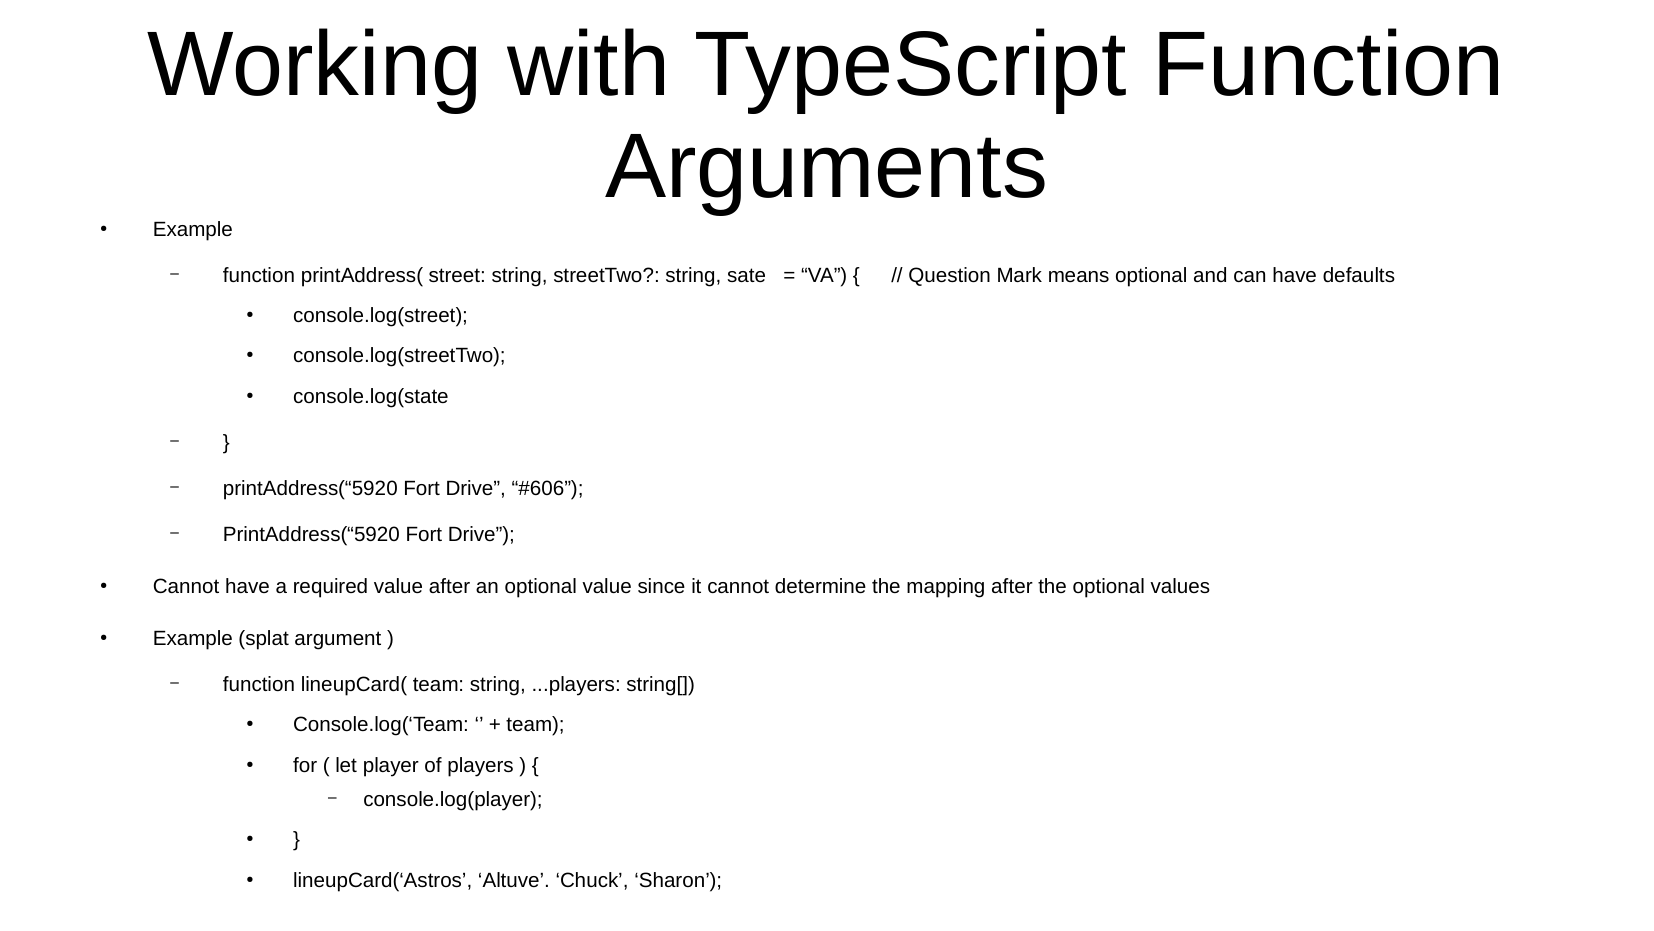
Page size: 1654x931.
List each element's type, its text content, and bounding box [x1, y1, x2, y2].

title Working with TypeScript Function Arguments [82, 12, 1571, 217]
list Example function printAddress( street: string, streetTwo?: string, sate = “VA”) { // Question Mark means optional and can have defaults console.log(street); console.log(streetTwo); console.log(state } printAddress(“5920 Fort Drive”, “#606”); PrintAddress(“5920 Fort Drive”); Cannot have a required value after an optional value since it cannot determine the mapping after the optional values Example (splat argument ) function lineupCard( team: string, ...players: string[]) Console.log(‘Team: ‘’ + team); for ( let player of players ) { console.log(player); } lineupCard(‘Astros’, ‘Altuve’. ‘Chuck’, ‘Sharon’); [82, 217, 1576, 901]
